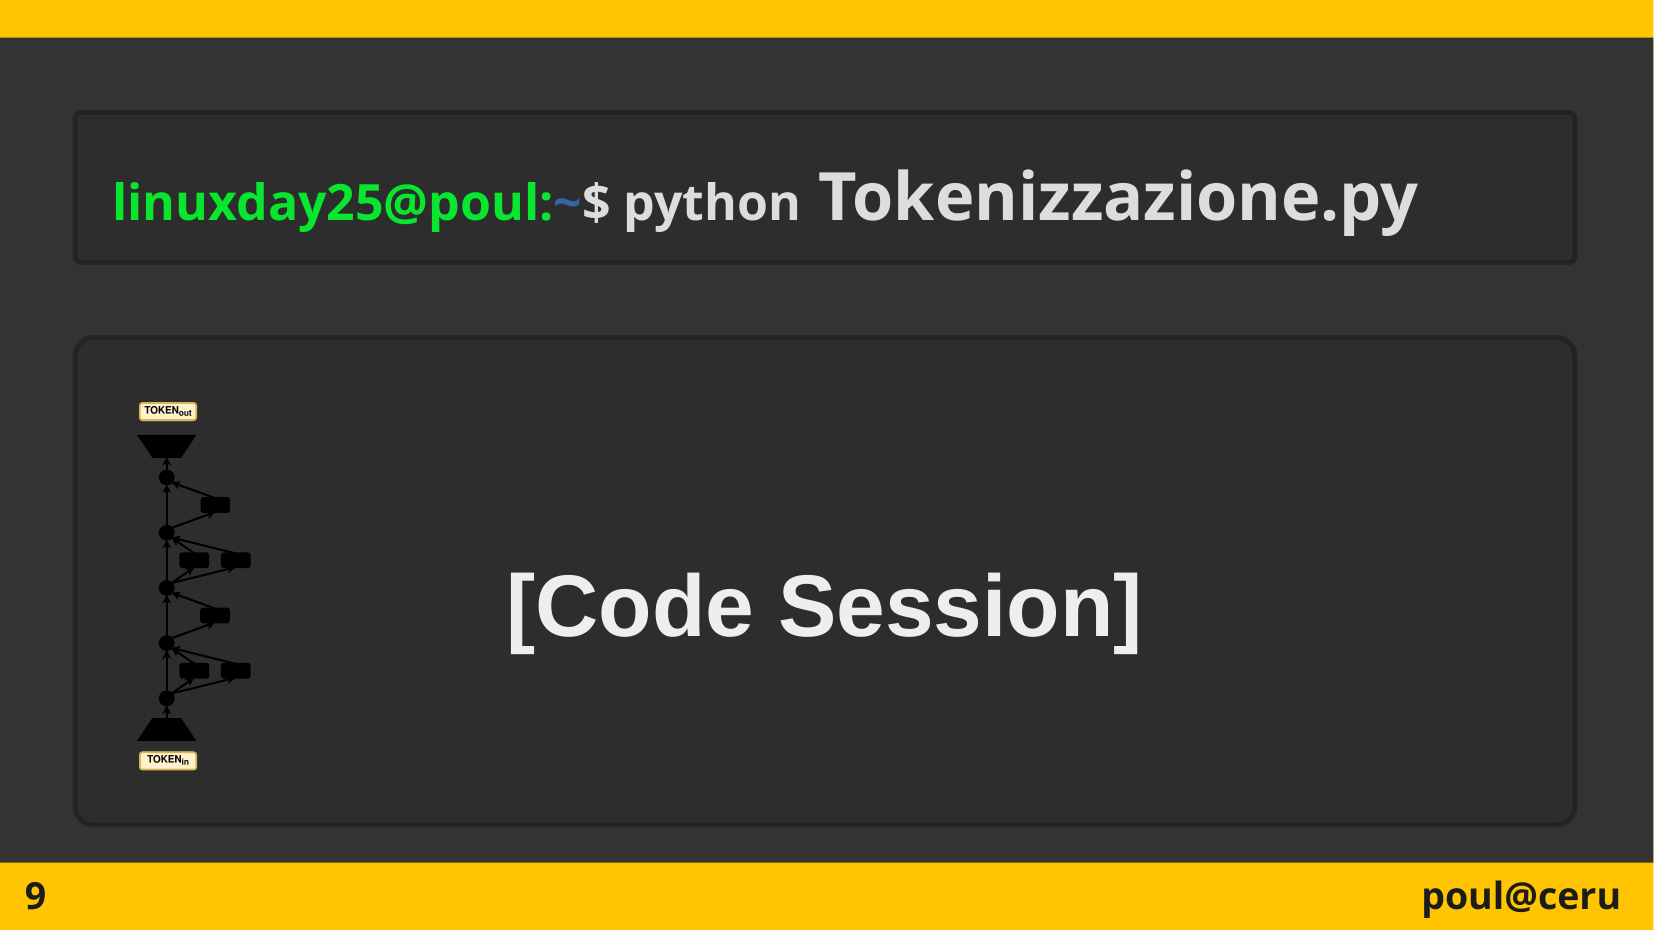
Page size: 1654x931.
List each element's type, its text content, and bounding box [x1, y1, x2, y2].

picture [99, 402, 272, 771]
text_box [Code Session] [75, 337, 1576, 826]
text_box poul@ceru [975, 862, 1637, 931]
text_box [0, 37, 1654, 863]
text_box <number> [10, 862, 638, 931]
title linuxday25@poul:~$ python Tokenizzazione.py [112, 144, 1538, 231]
